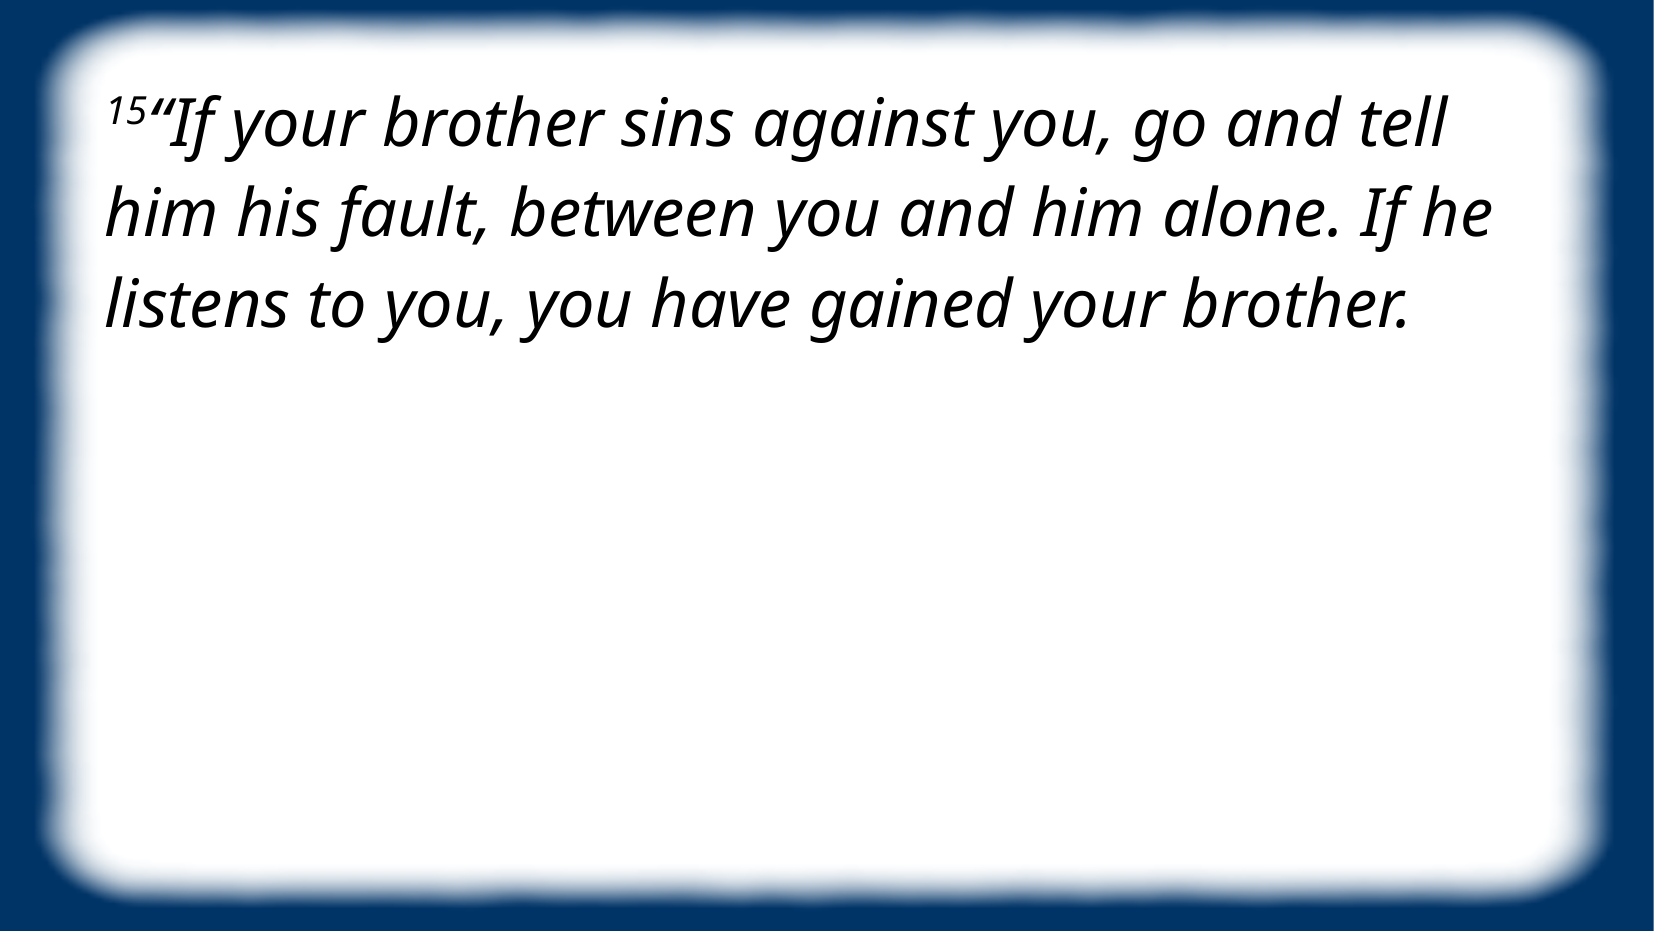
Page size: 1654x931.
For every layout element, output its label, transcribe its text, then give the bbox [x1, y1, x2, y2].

picture [0, 0, 1654, 931]
text_box 15“If your brother sins against you, go and tell him his fault, between you and him alone. If he listens to you, you have gained your brother. [90, 67, 1561, 361]
